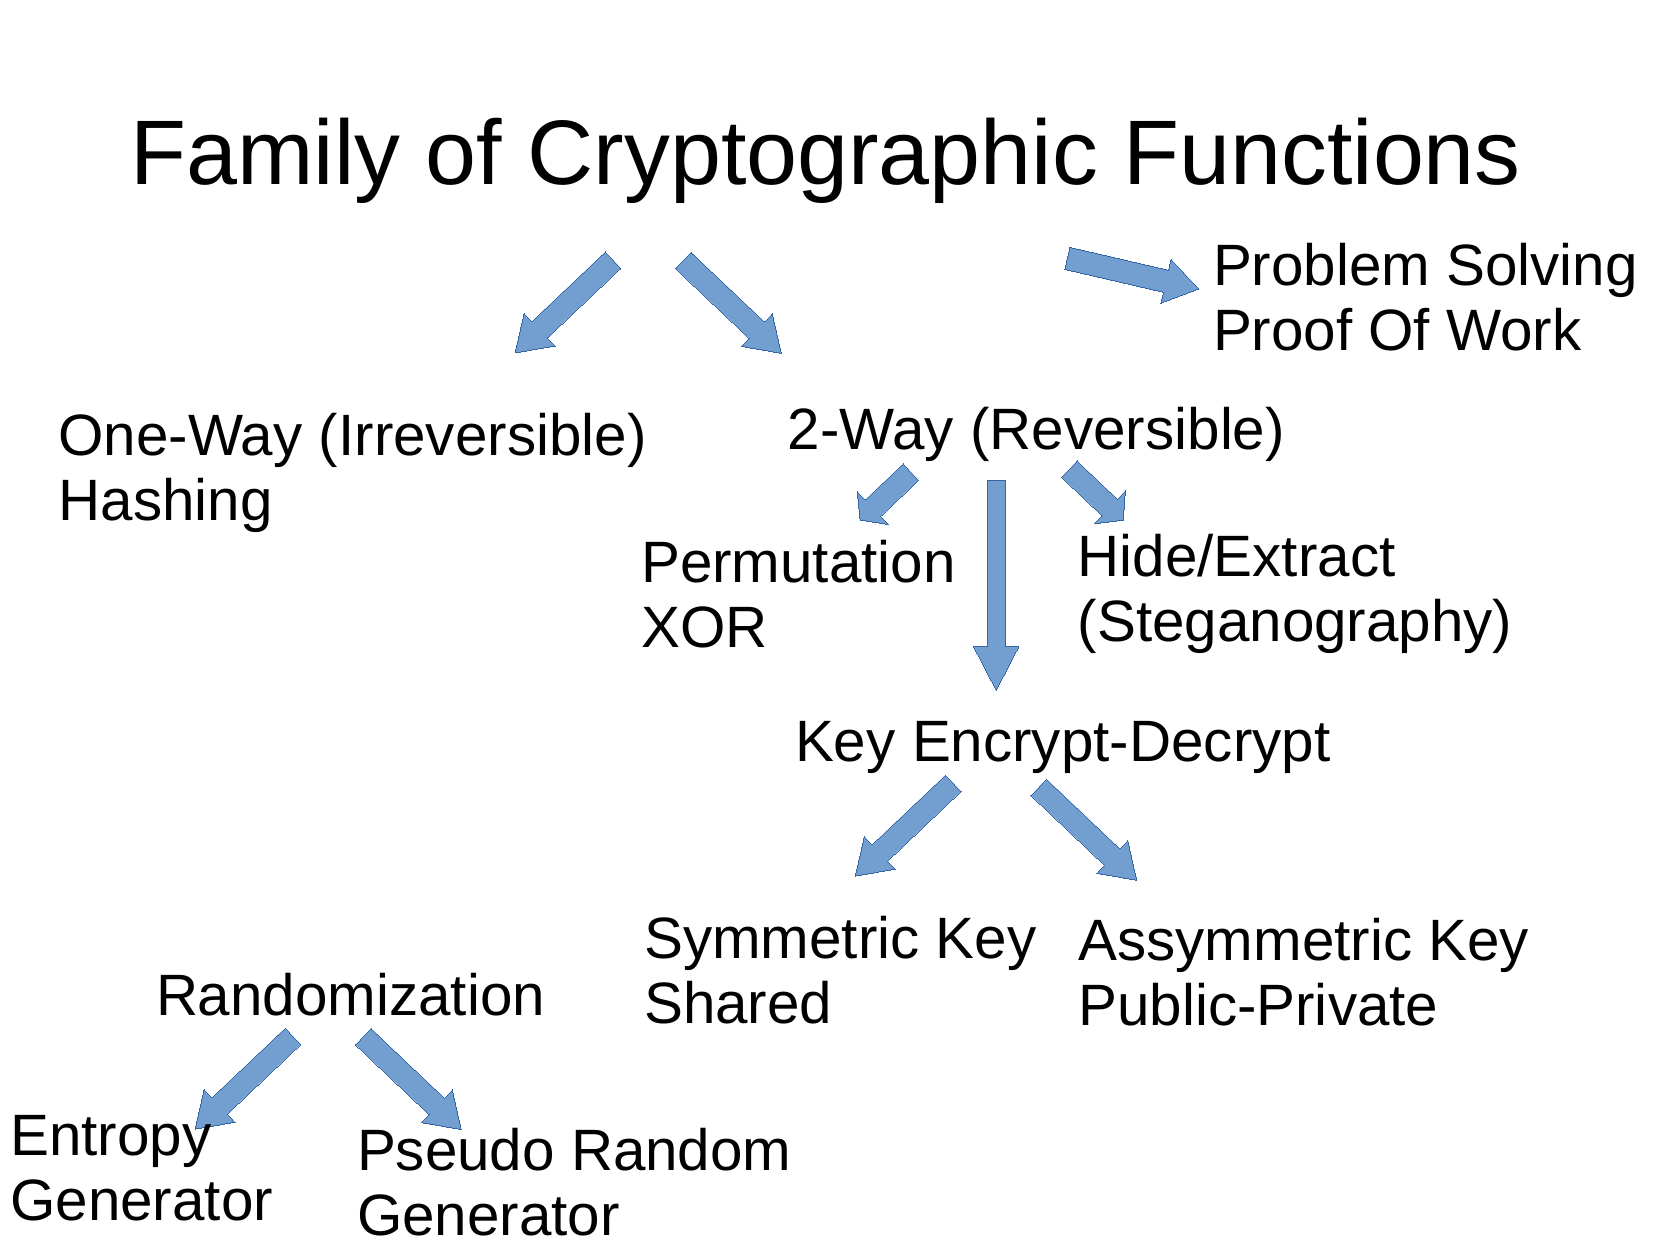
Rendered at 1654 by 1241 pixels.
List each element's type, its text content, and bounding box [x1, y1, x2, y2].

text_box [973, 480, 1019, 691]
text_box 2-Way (Reversible) [772, 389, 1300, 470]
text_box [214, 1028, 301, 1095]
text_box [855, 782, 962, 877]
text_box Entropy Generator [0, 1095, 289, 1241]
text_box Problem Solving Proof Of Work [1198, 225, 1654, 370]
title Family of Cryptographic Functions [82, 49, 1571, 257]
text_box [202, 1089, 210, 1095]
text_box Symmetric Key Shared [629, 898, 1053, 1044]
text_box Pseudo Random Generator [342, 1110, 824, 1241]
text_box [1030, 782, 1137, 881]
text_box Key Encrypt-Decrypt [780, 701, 1346, 782]
text_box [515, 251, 621, 353]
text_box Randomization [141, 955, 561, 1036]
text_box [675, 252, 782, 354]
text_box [355, 1028, 457, 1110]
text_box Permutation XOR [626, 522, 972, 668]
text_box [857, 463, 919, 525]
text_box [1064, 247, 1198, 304]
text_box [1061, 460, 1126, 524]
text_box Assymmetric Key Public-Private [1063, 900, 1545, 1045]
text_box One-Way (Irreversible) Hashing [43, 395, 662, 541]
text_box Hide/Extract (Steganography) [1063, 516, 1528, 662]
